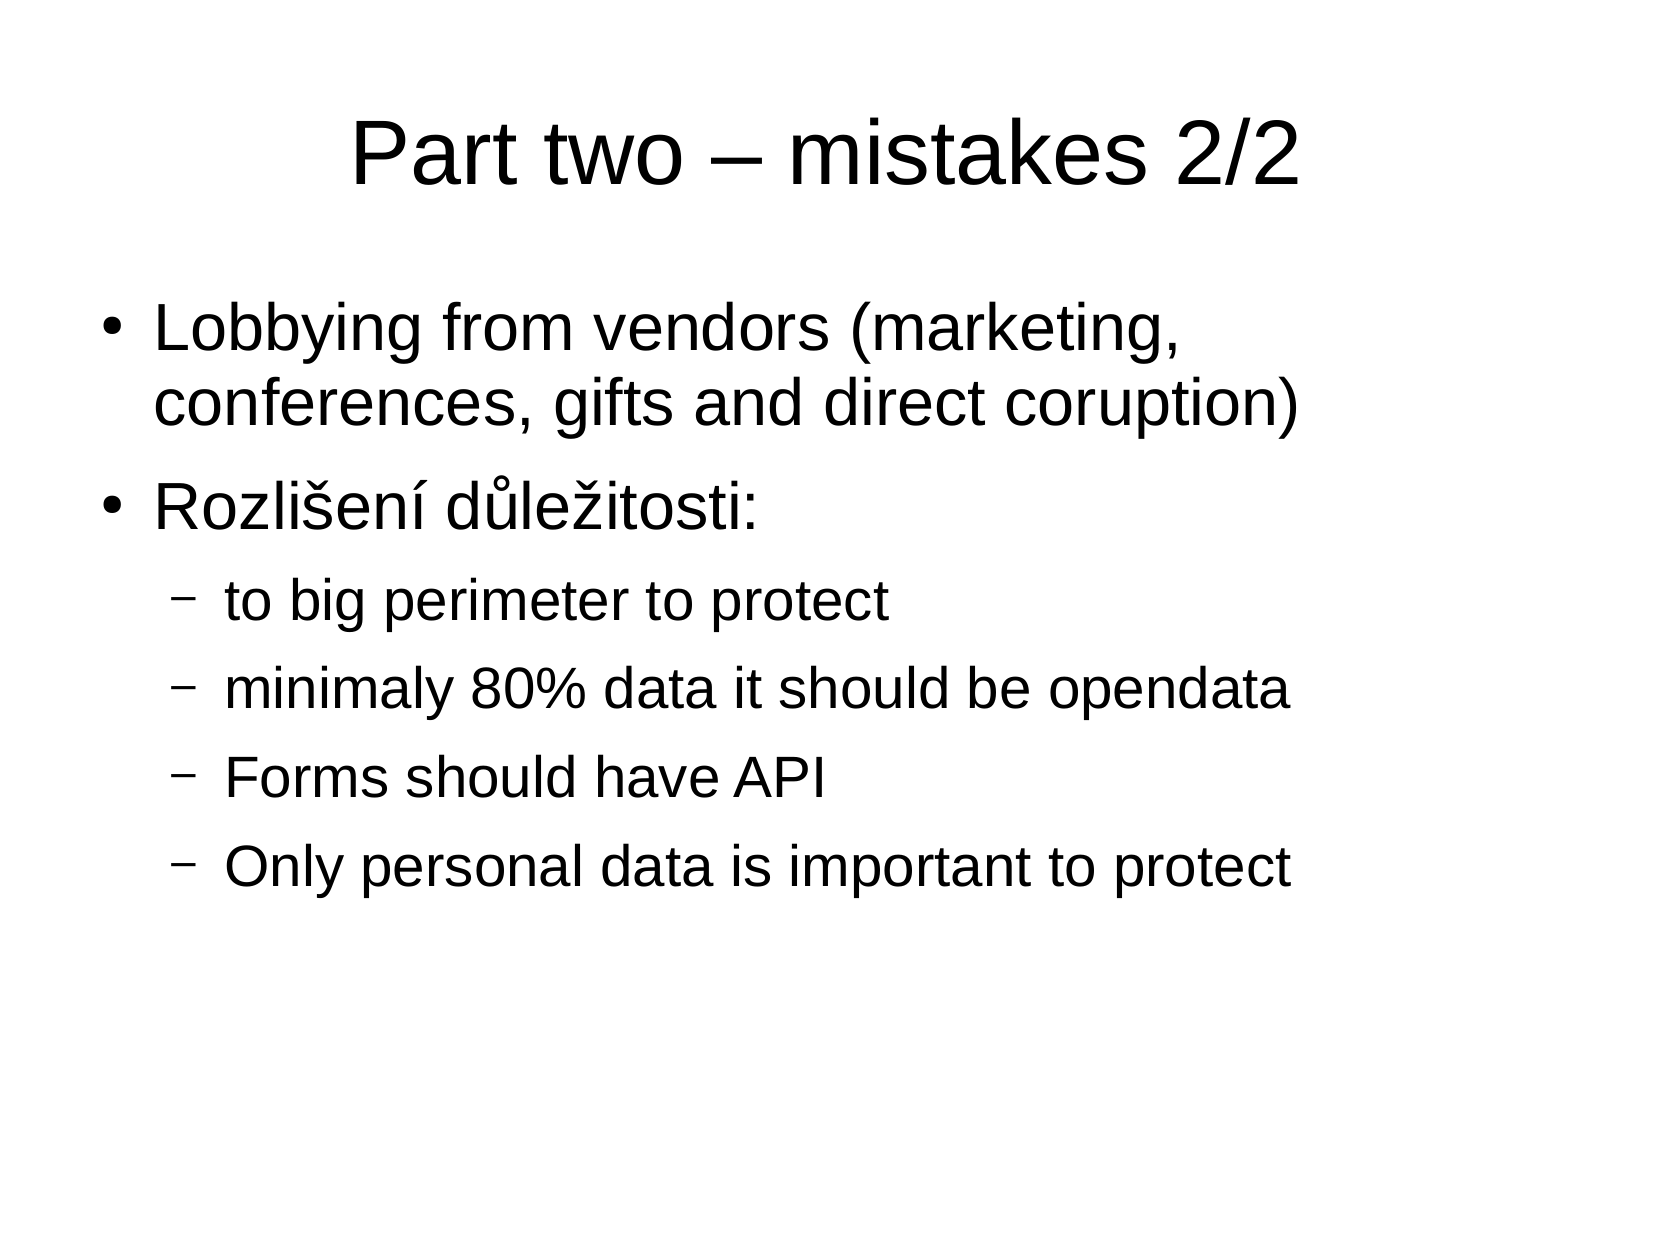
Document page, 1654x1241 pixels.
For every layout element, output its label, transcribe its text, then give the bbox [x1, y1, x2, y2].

title Part two – mistakes 2/2 [82, 49, 1571, 257]
list Lobbying from vendors (marketing, conferences, gifts and direct coruption) Rozlišení důležitosti: to big perimeter to protect minimaly 80% data it should be opendata Forms should have API Only personal data is important to protect [82, 290, 1571, 1010]
